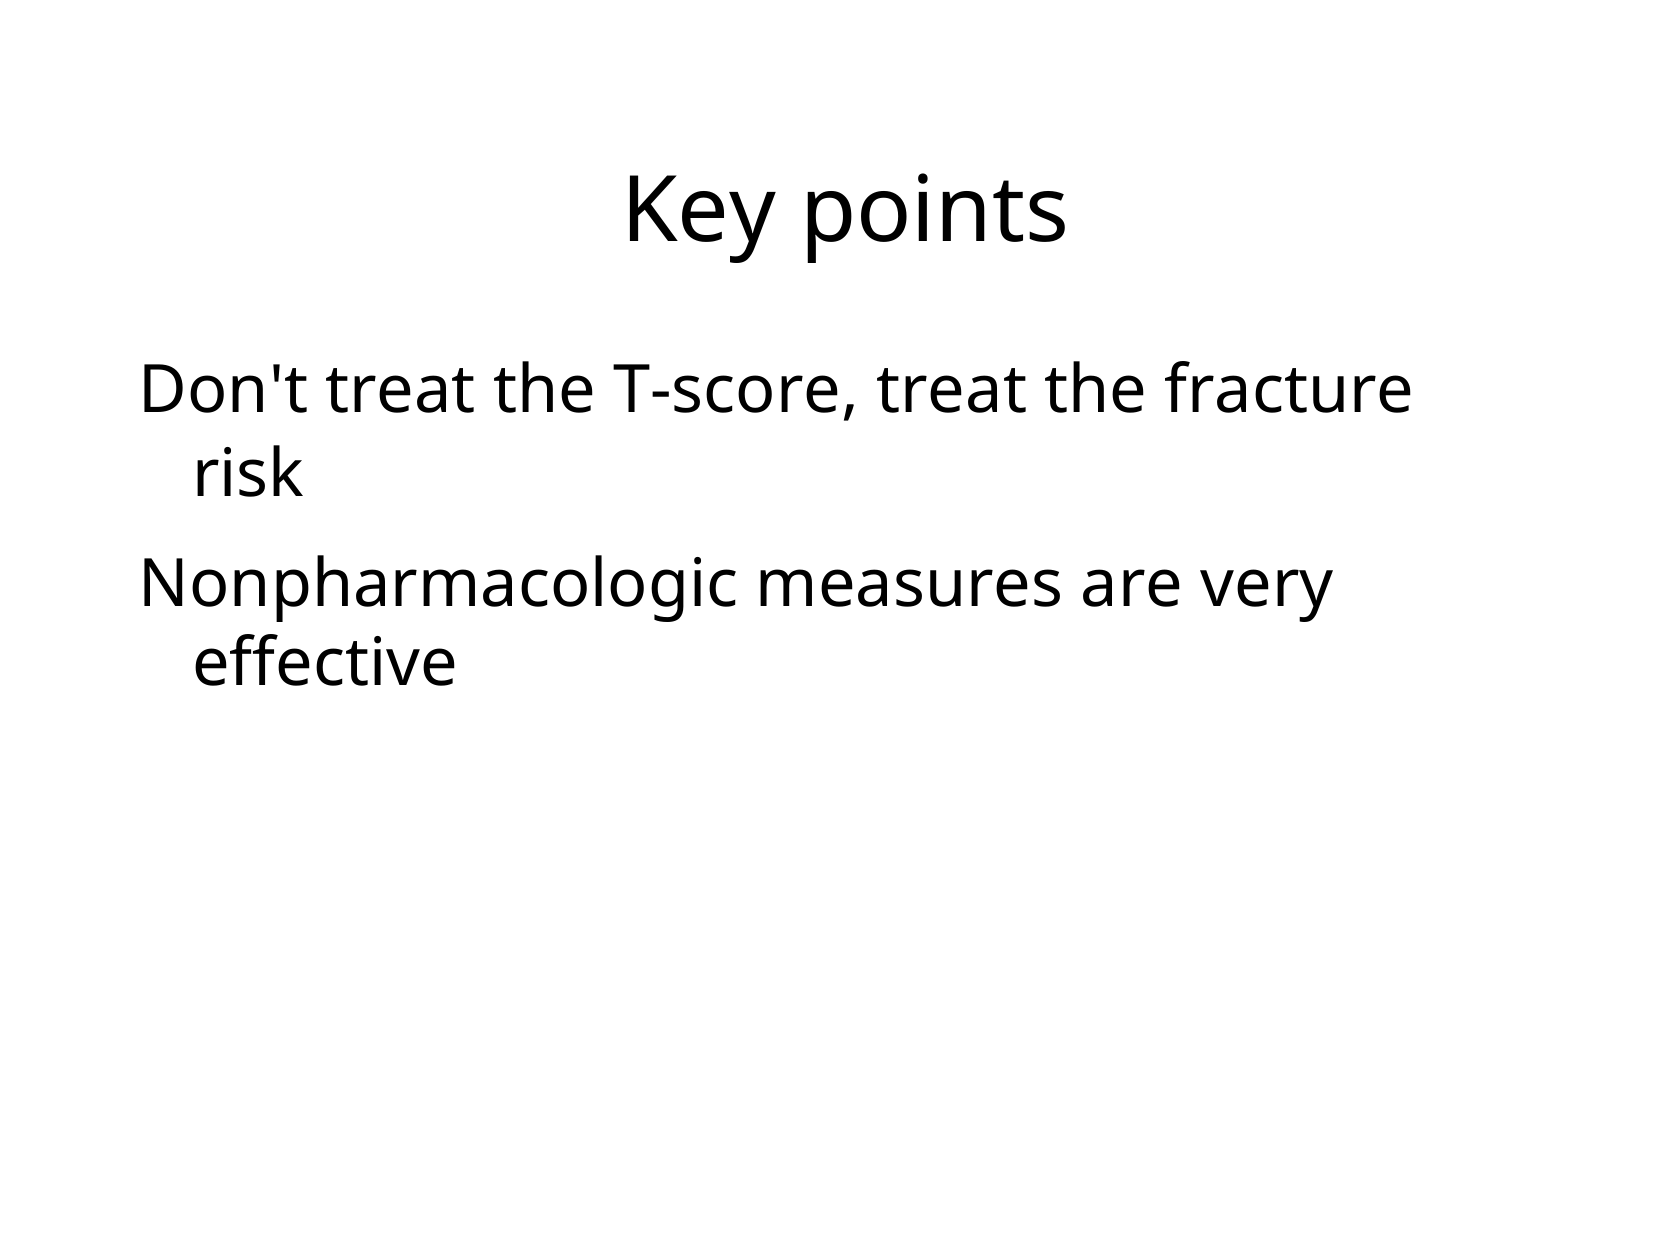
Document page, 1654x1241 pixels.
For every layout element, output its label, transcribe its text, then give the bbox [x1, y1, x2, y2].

list Don't treat the T-score, treat the fracture risk Nonpharmacologic measures are very effective [121, 344, 1534, 660]
title Key points [121, 153, 1534, 261]
